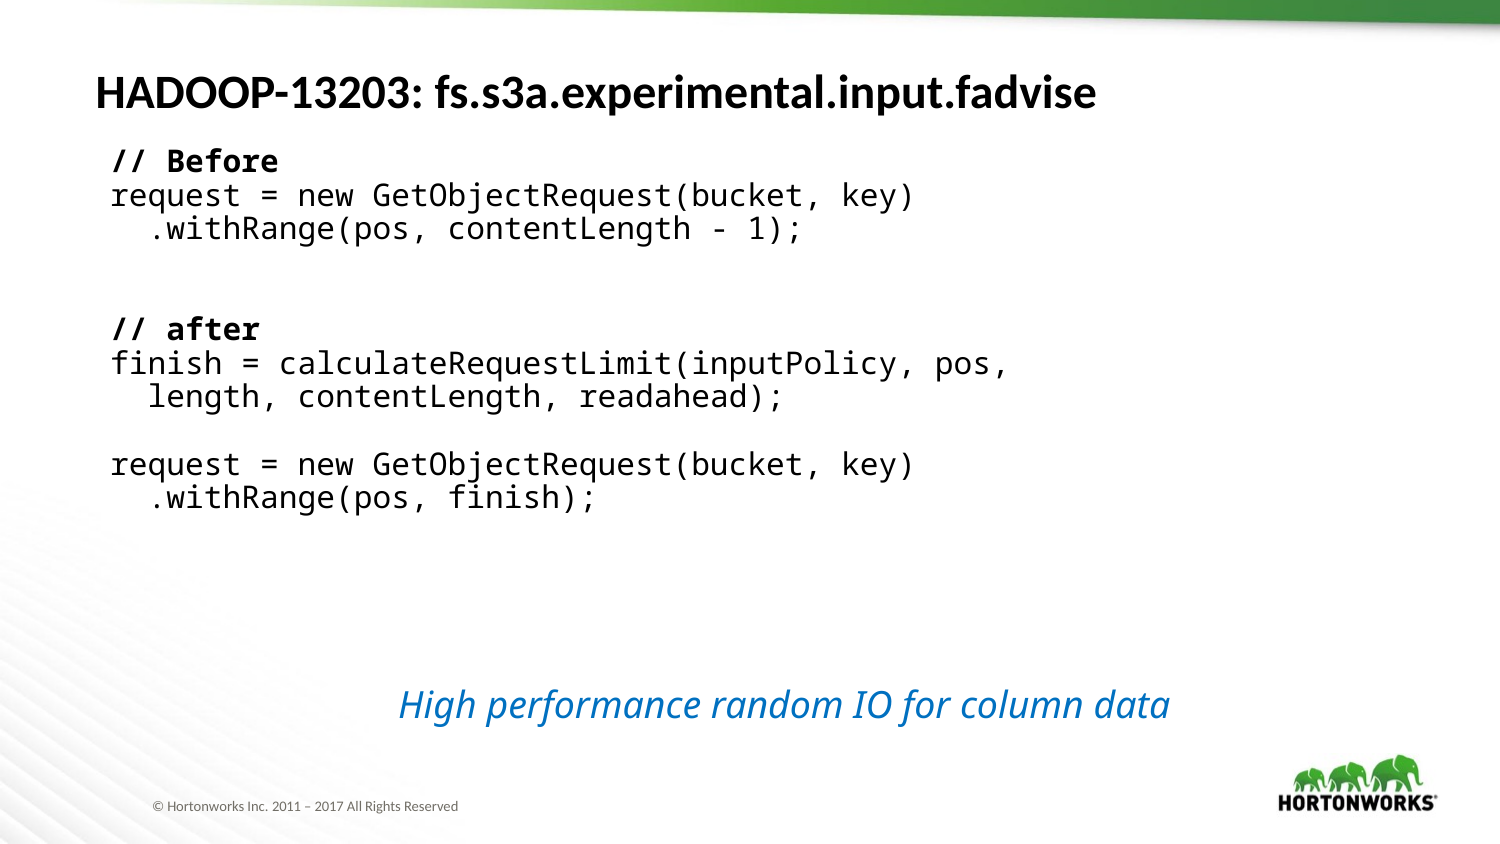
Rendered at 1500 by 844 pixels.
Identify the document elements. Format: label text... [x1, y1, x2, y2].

text_box High performance random IO for column data [313, 674, 1186, 746]
title HADOOP-13203: fs.s3a.experimental.input.fadvise [86, 69, 1437, 119]
picture [0, 0, 1500, 844]
list // Before request = new GetObjectRequest(bucket, key) .withRange(pos, contentLength - 1); // after finish = calculateRequestLimit(inputPolicy, pos, length, contentLength, readahead); request = new GetObjectRequest(bucket, key) .withRange(pos, finish); [86, 136, 1437, 741]
